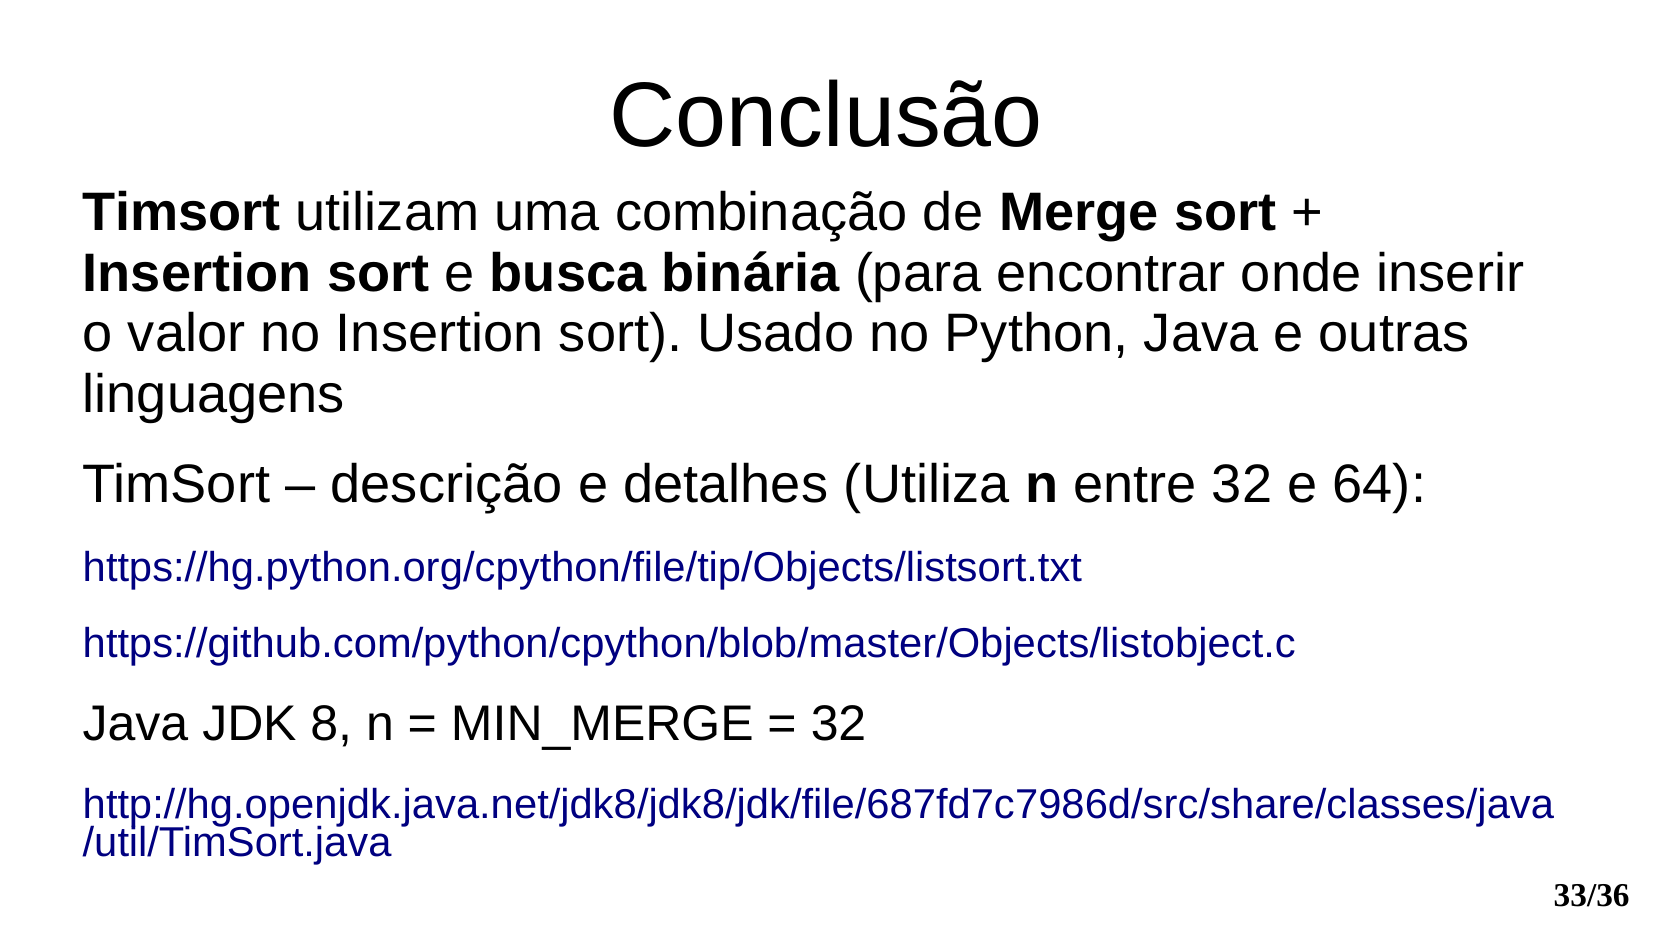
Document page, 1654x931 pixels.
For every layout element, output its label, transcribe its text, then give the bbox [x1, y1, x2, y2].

list Timsort utilizam uma combinação de Merge sort + Insertion sort e busca binária (para encontrar onde inserir o valor no Insertion sort). Usado no Python, Java e outras linguagens TimSort – descrição e detalhes (Utiliza n entre 32 e 64): https://hg.python.org/cpython/file/tip/Objects/listsort.txt https://github.com/python/cpython/blob/master/Objects/listobject.c Java JDK 8, n = MIN_MERGE = 32 http://hg.openjdk.java.net/jdk8/jdk8/jdk/file/687fd7c7986d/src/share/classes/java/util/TimSort.java [82, 181, 1565, 725]
title Conclusão [82, 37, 1571, 193]
